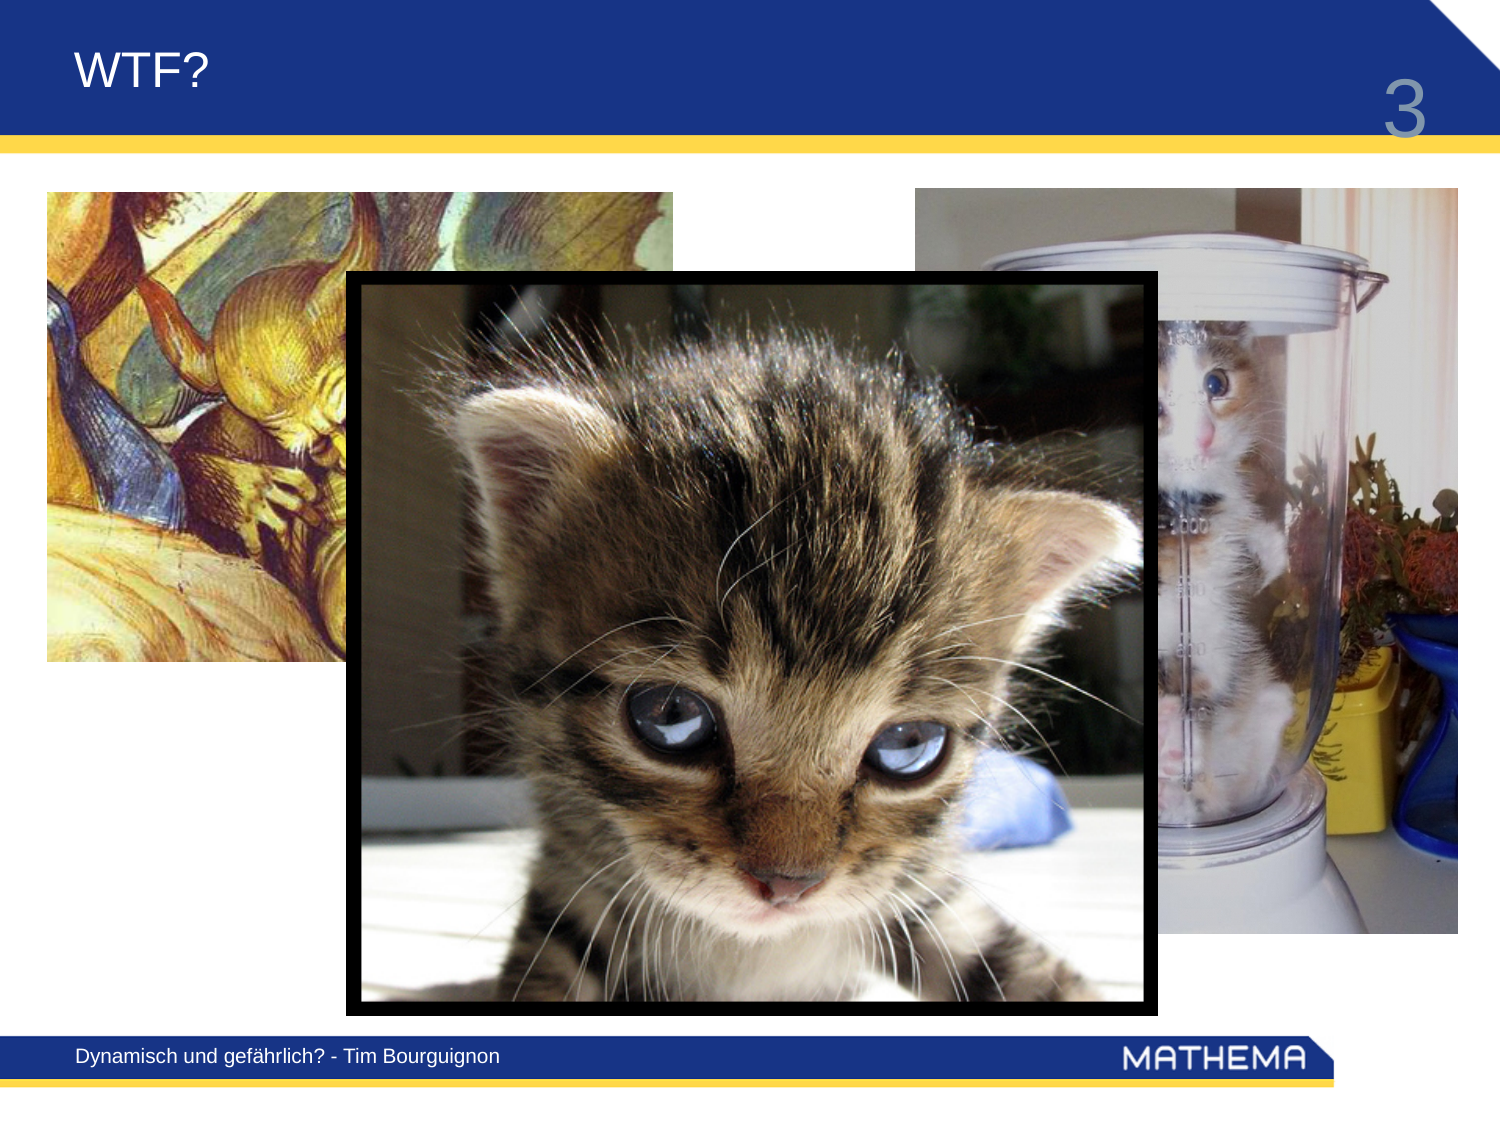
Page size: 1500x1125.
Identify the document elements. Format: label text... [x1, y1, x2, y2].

title WTF? [73, 40, 1276, 100]
picture [0, 0, 1500, 1125]
